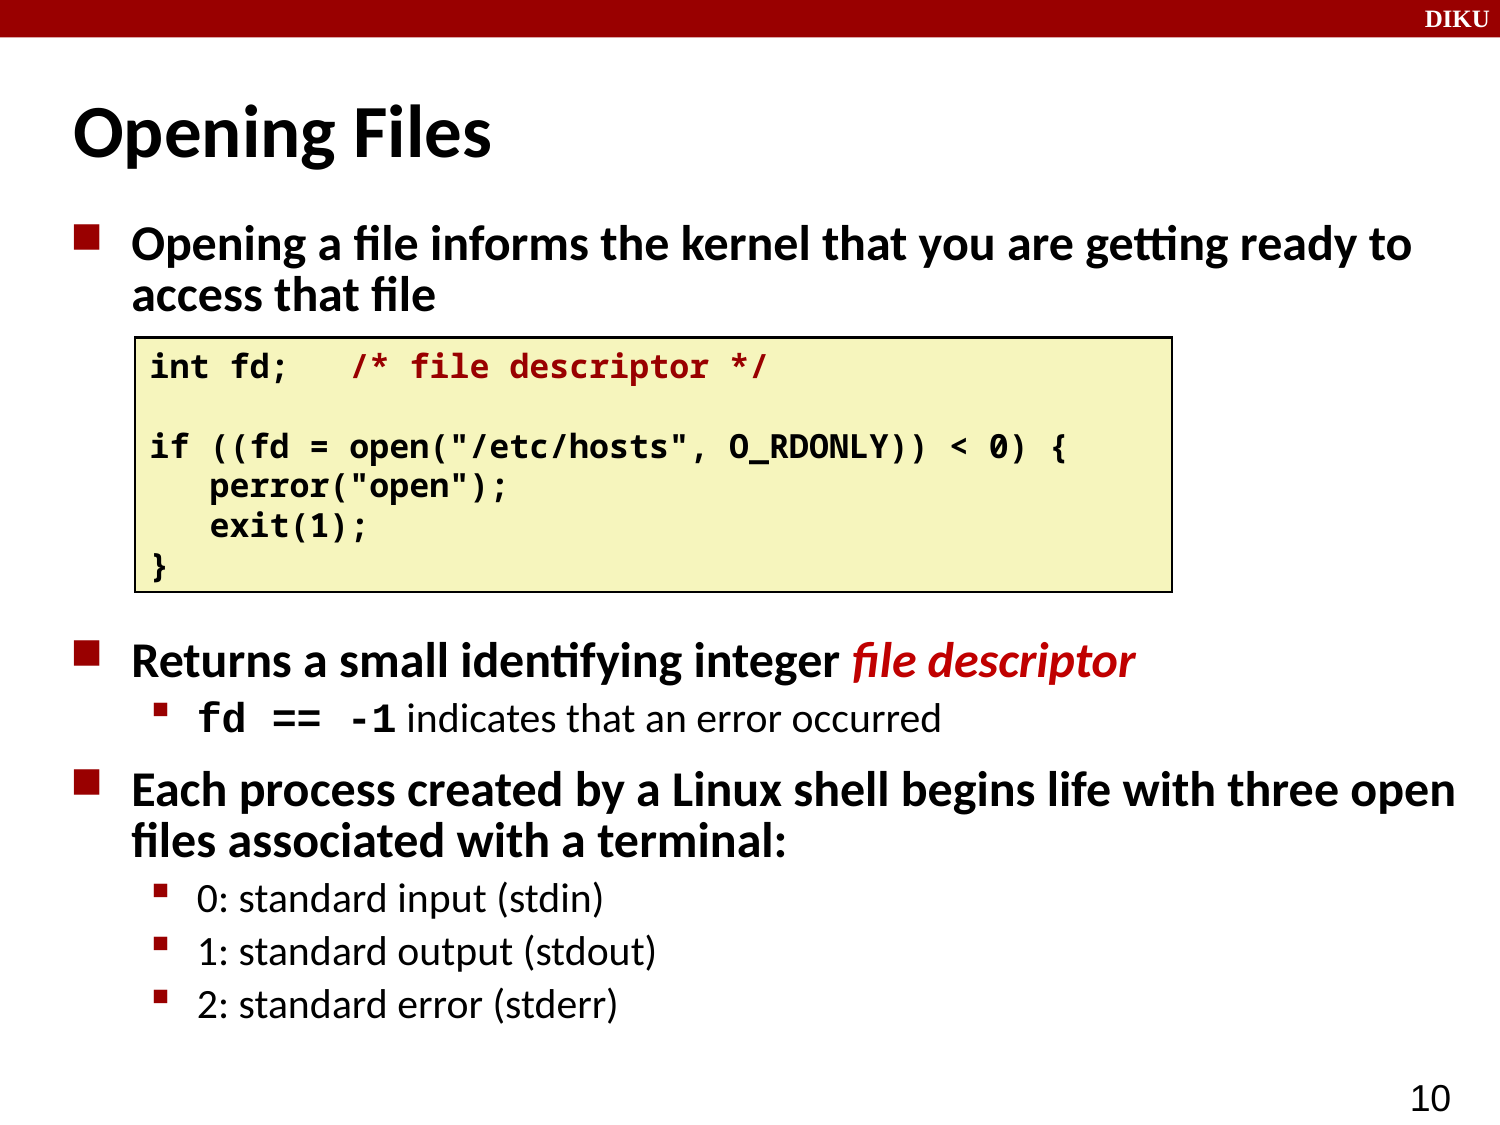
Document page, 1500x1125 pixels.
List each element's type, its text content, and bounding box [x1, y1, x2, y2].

text_box Opening Files [58, 80, 1124, 175]
text_box Opening a file informs the kernel that you are getting ready to access that file Returns a small identifying integer file descriptor fd == -1 indicates that an error occurred Each process created by a Linux shell begins life with three open files associated with a terminal: 0: standard input (stdin) 1: standard output (stdout) 2: standard error (stderr) [60, 212, 1475, 1075]
text_box int fd; /* file descriptor */ if ((fd = open("/etc/hosts", O_RDONLY)) < 0) { perror("open"); exit(1); } [134, 337, 1173, 592]
